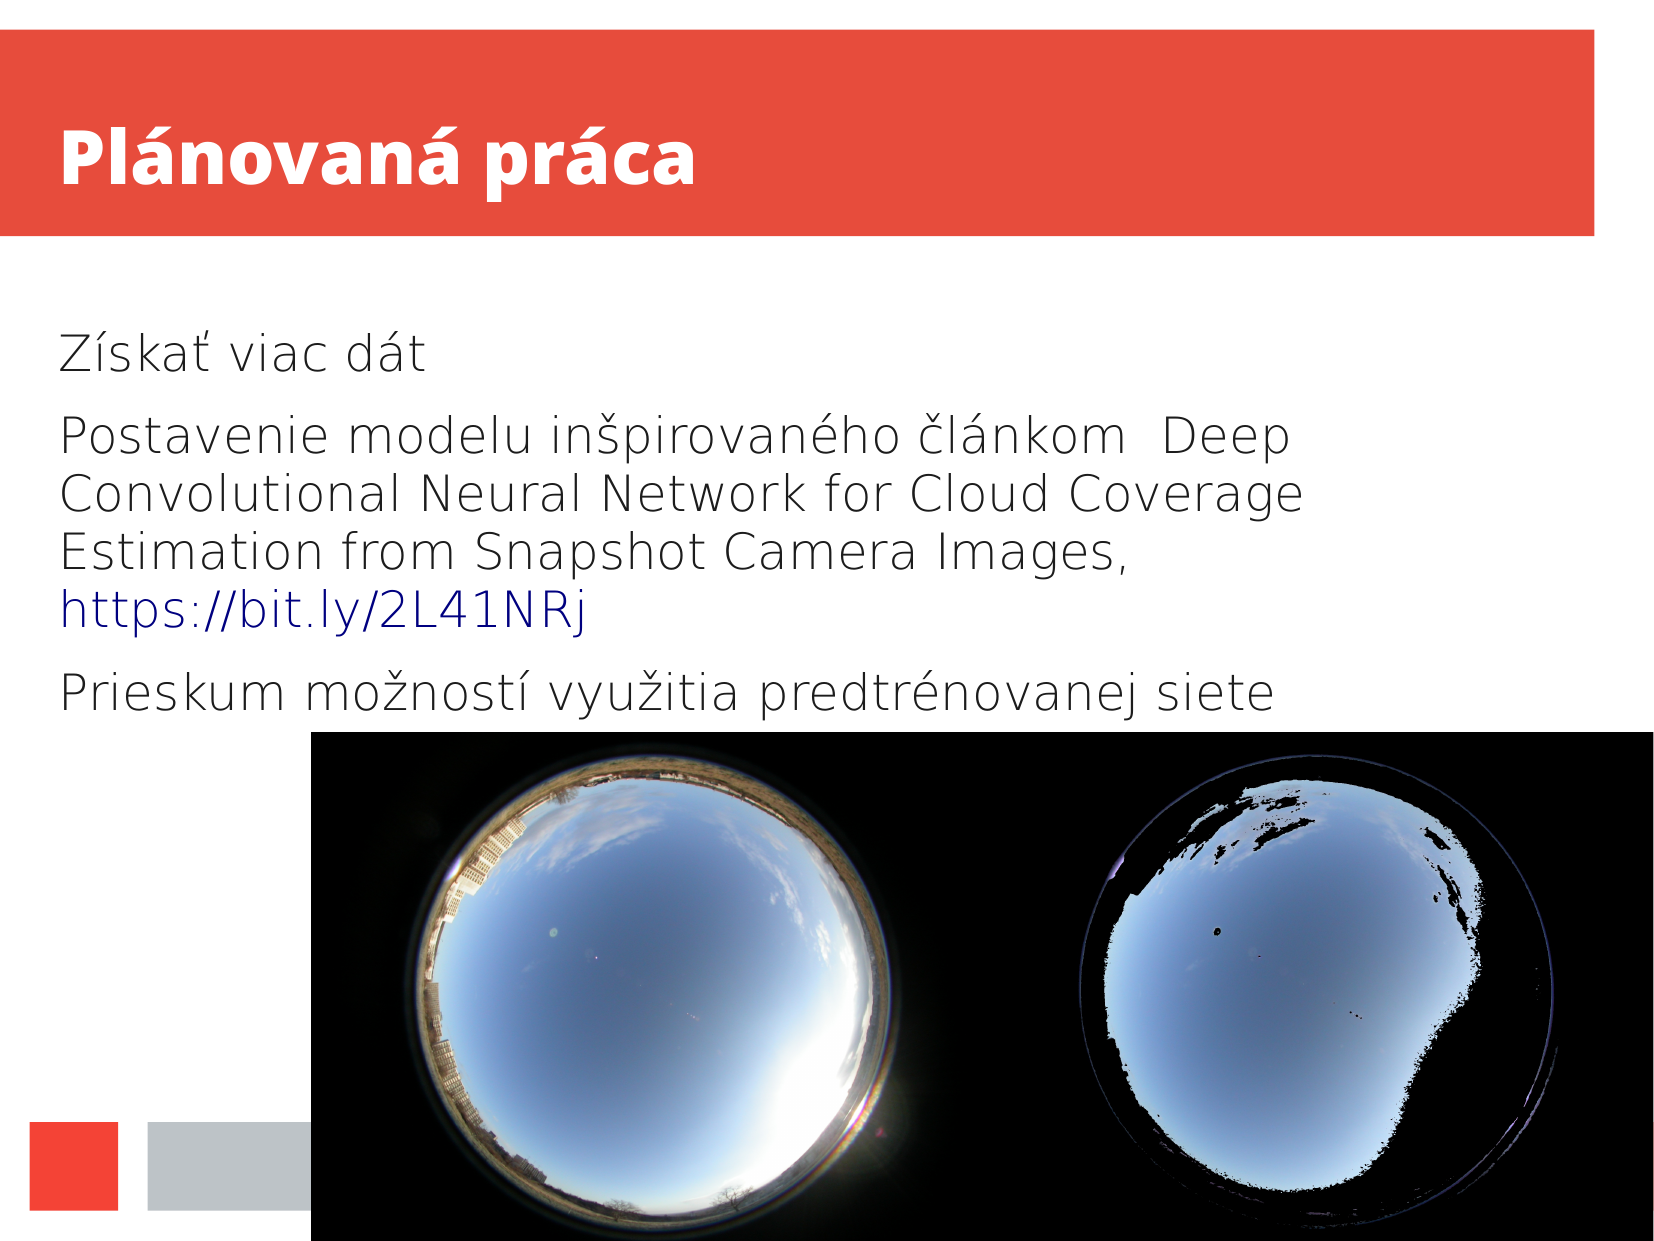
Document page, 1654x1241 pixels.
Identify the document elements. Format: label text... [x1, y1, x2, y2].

list Získať viac dát Postavenie modelu inšpirovaného článkom Deep Convolutional Neural Network for Cloud Coverage Estimation from Snapshot Camera Images, https://bit.ly/2L41NRj Prieskum možností využitia predtrénovanej siete [59, 324, 1565, 1093]
picture [311, 732, 1654, 1241]
title Plánovaná práca [59, 59, 1595, 207]
